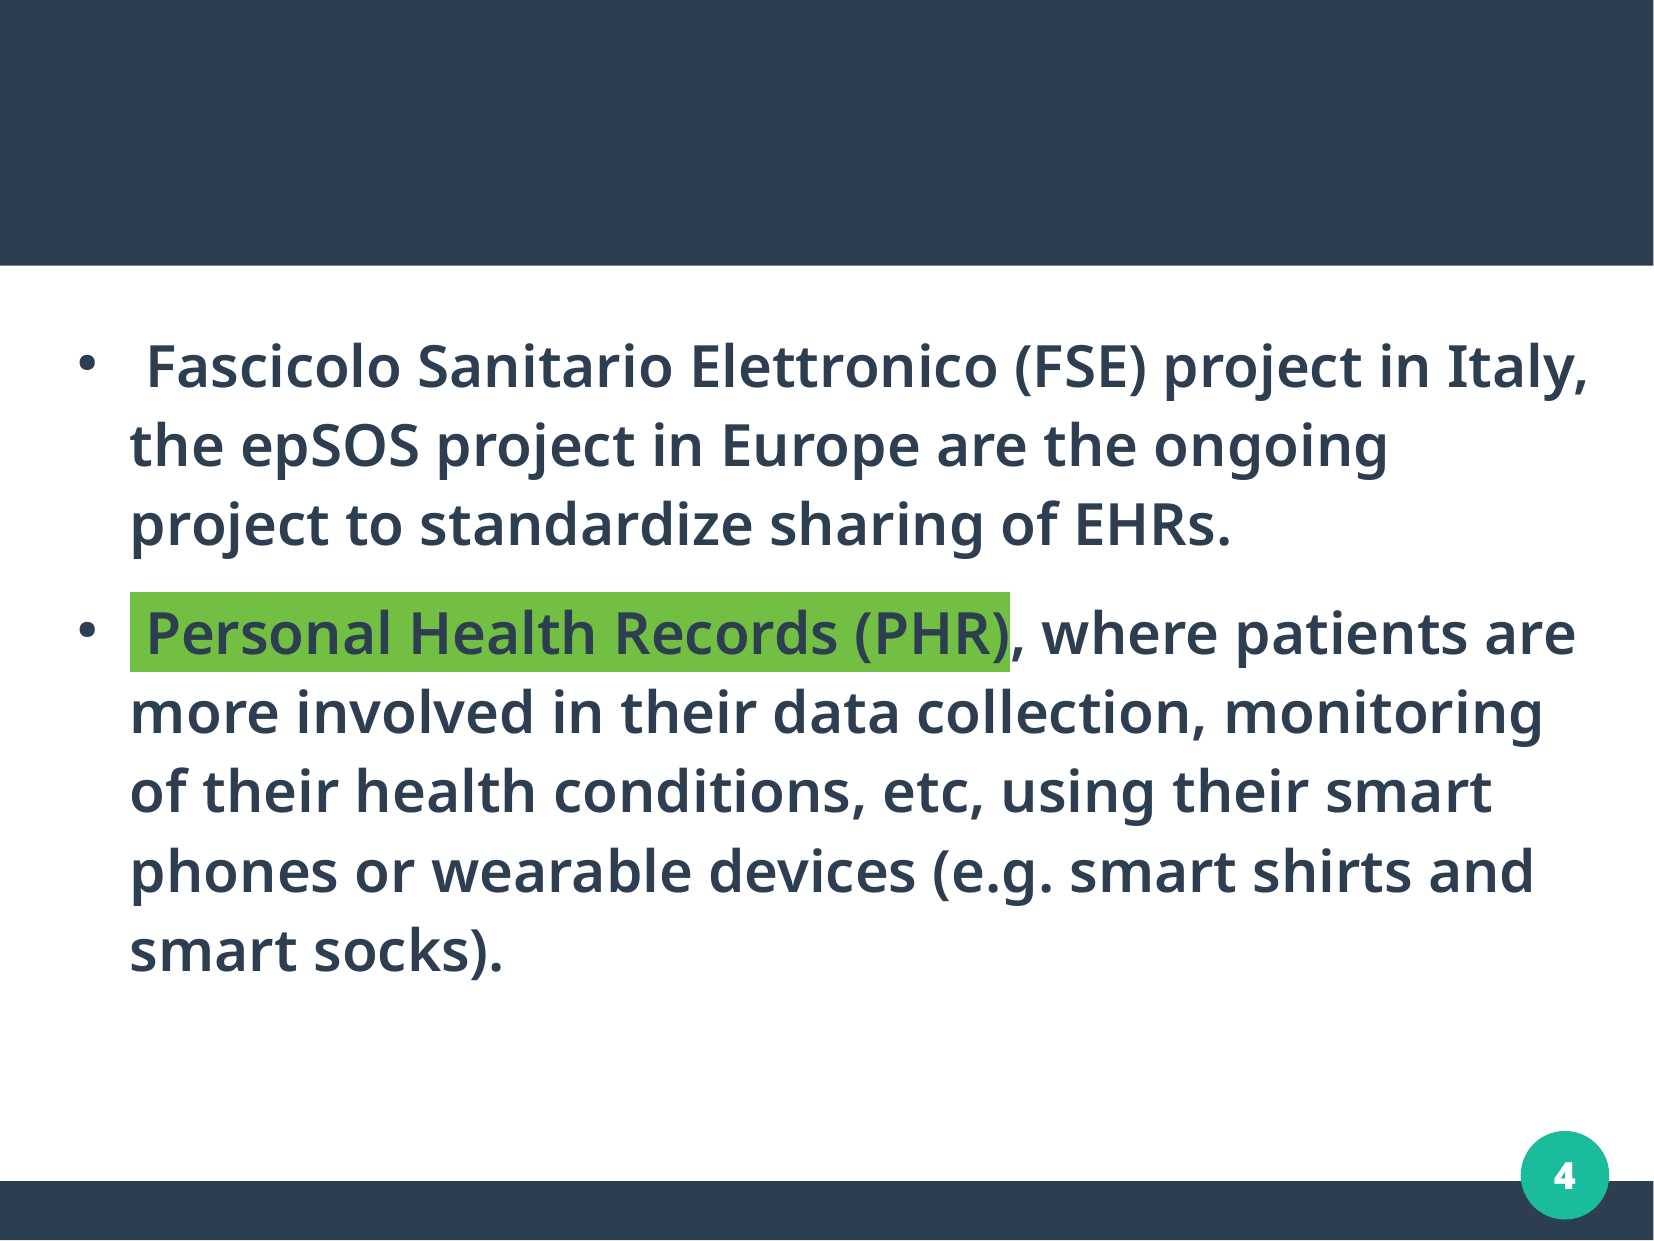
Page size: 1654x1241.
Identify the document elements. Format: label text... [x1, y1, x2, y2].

list Fascicolo Sanitario Elettronico (FSE) project in Italy, the epSOS project in Europe are the ongoing project to standardize sharing of EHRs. Personal Health Records (PHR), where patients are more involved in their data collection, monitoring of their health conditions, etc, using their smart phones or wearable devices (e.g. smart shirts and smart socks). [59, 324, 1595, 1152]
